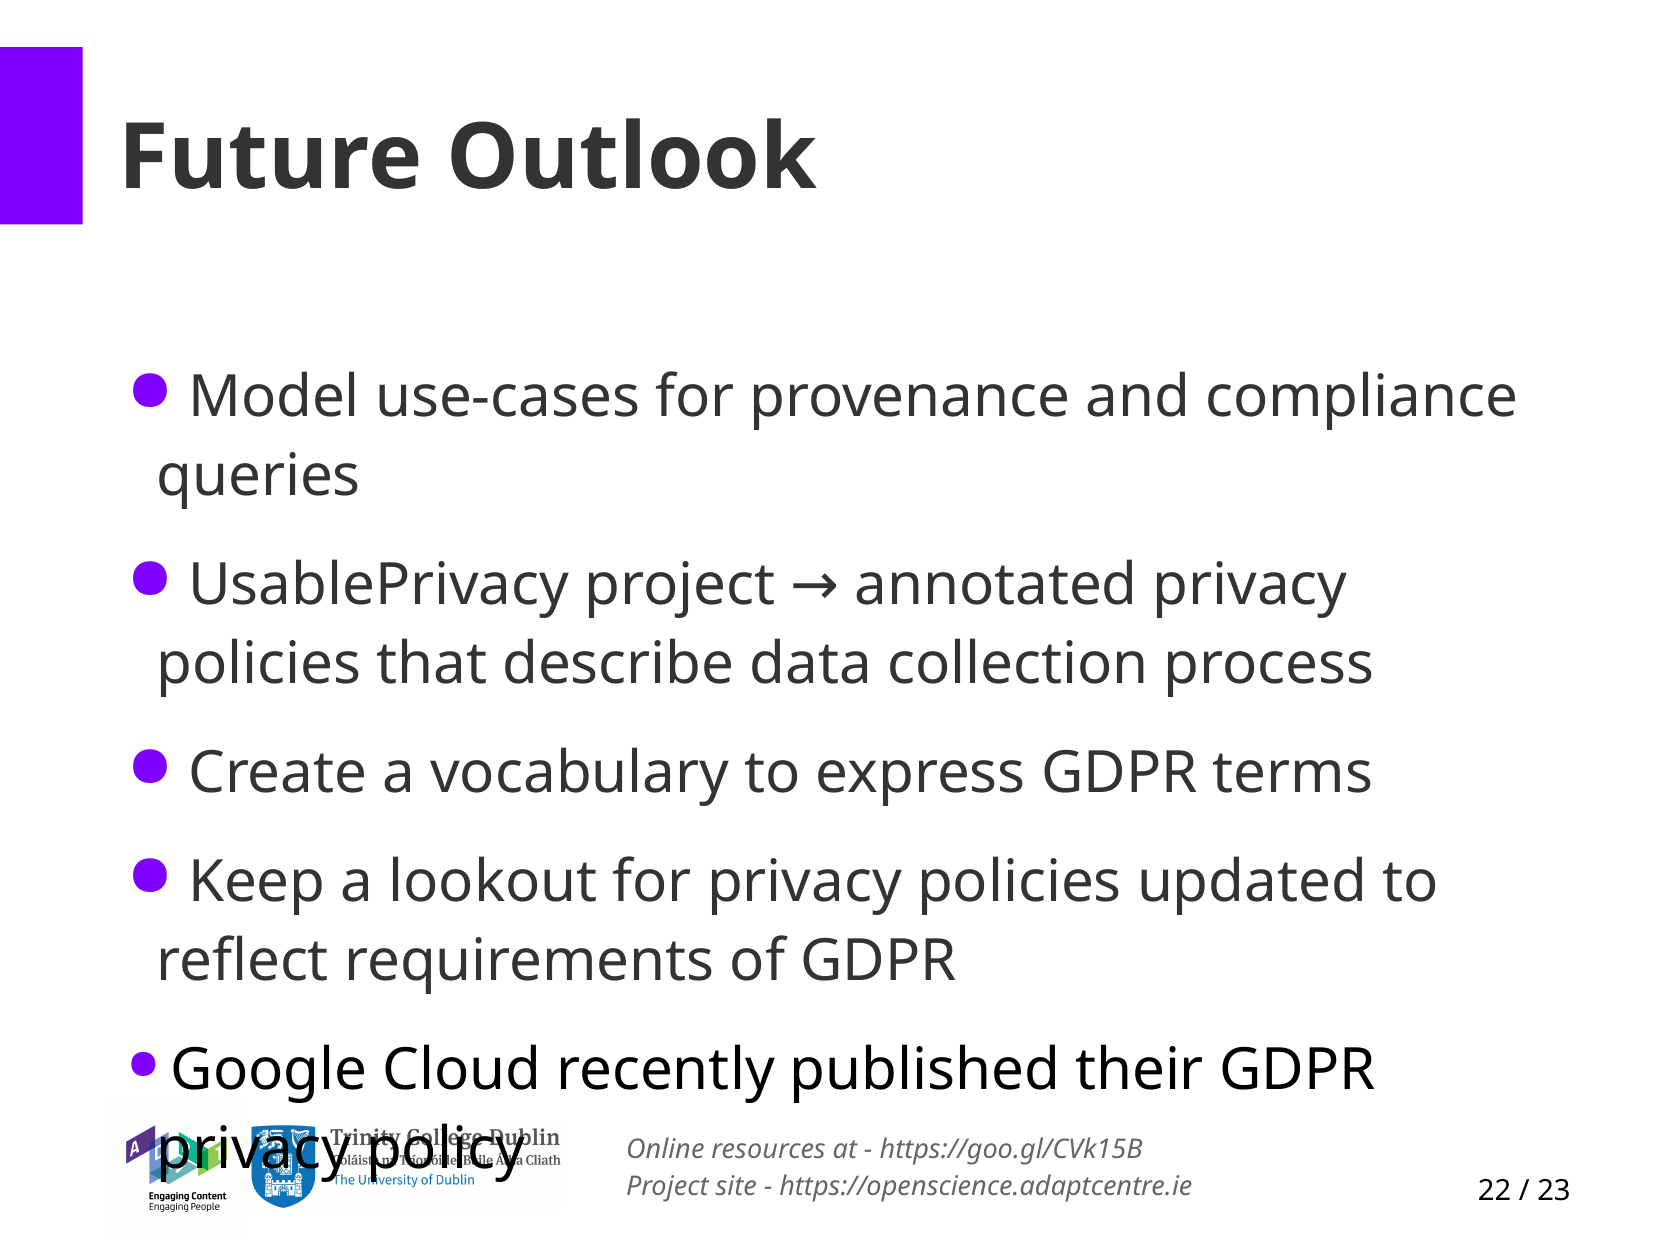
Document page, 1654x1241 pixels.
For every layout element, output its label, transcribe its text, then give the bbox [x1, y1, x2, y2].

picture [106, 1098, 247, 1239]
picture [248, 1122, 564, 1211]
title Future Outlook [118, 49, 1571, 257]
list Model use-cases for provenance and compliance queries UsablePrivacy project → annotated privacy policies that describe data collection process Create a vocabulary to express GDPR terms Keep a lookout for privacy policies updated to reflect requirements of GDPR Google Cloud recently published their GDPR privacy policy [118, 354, 1536, 1074]
